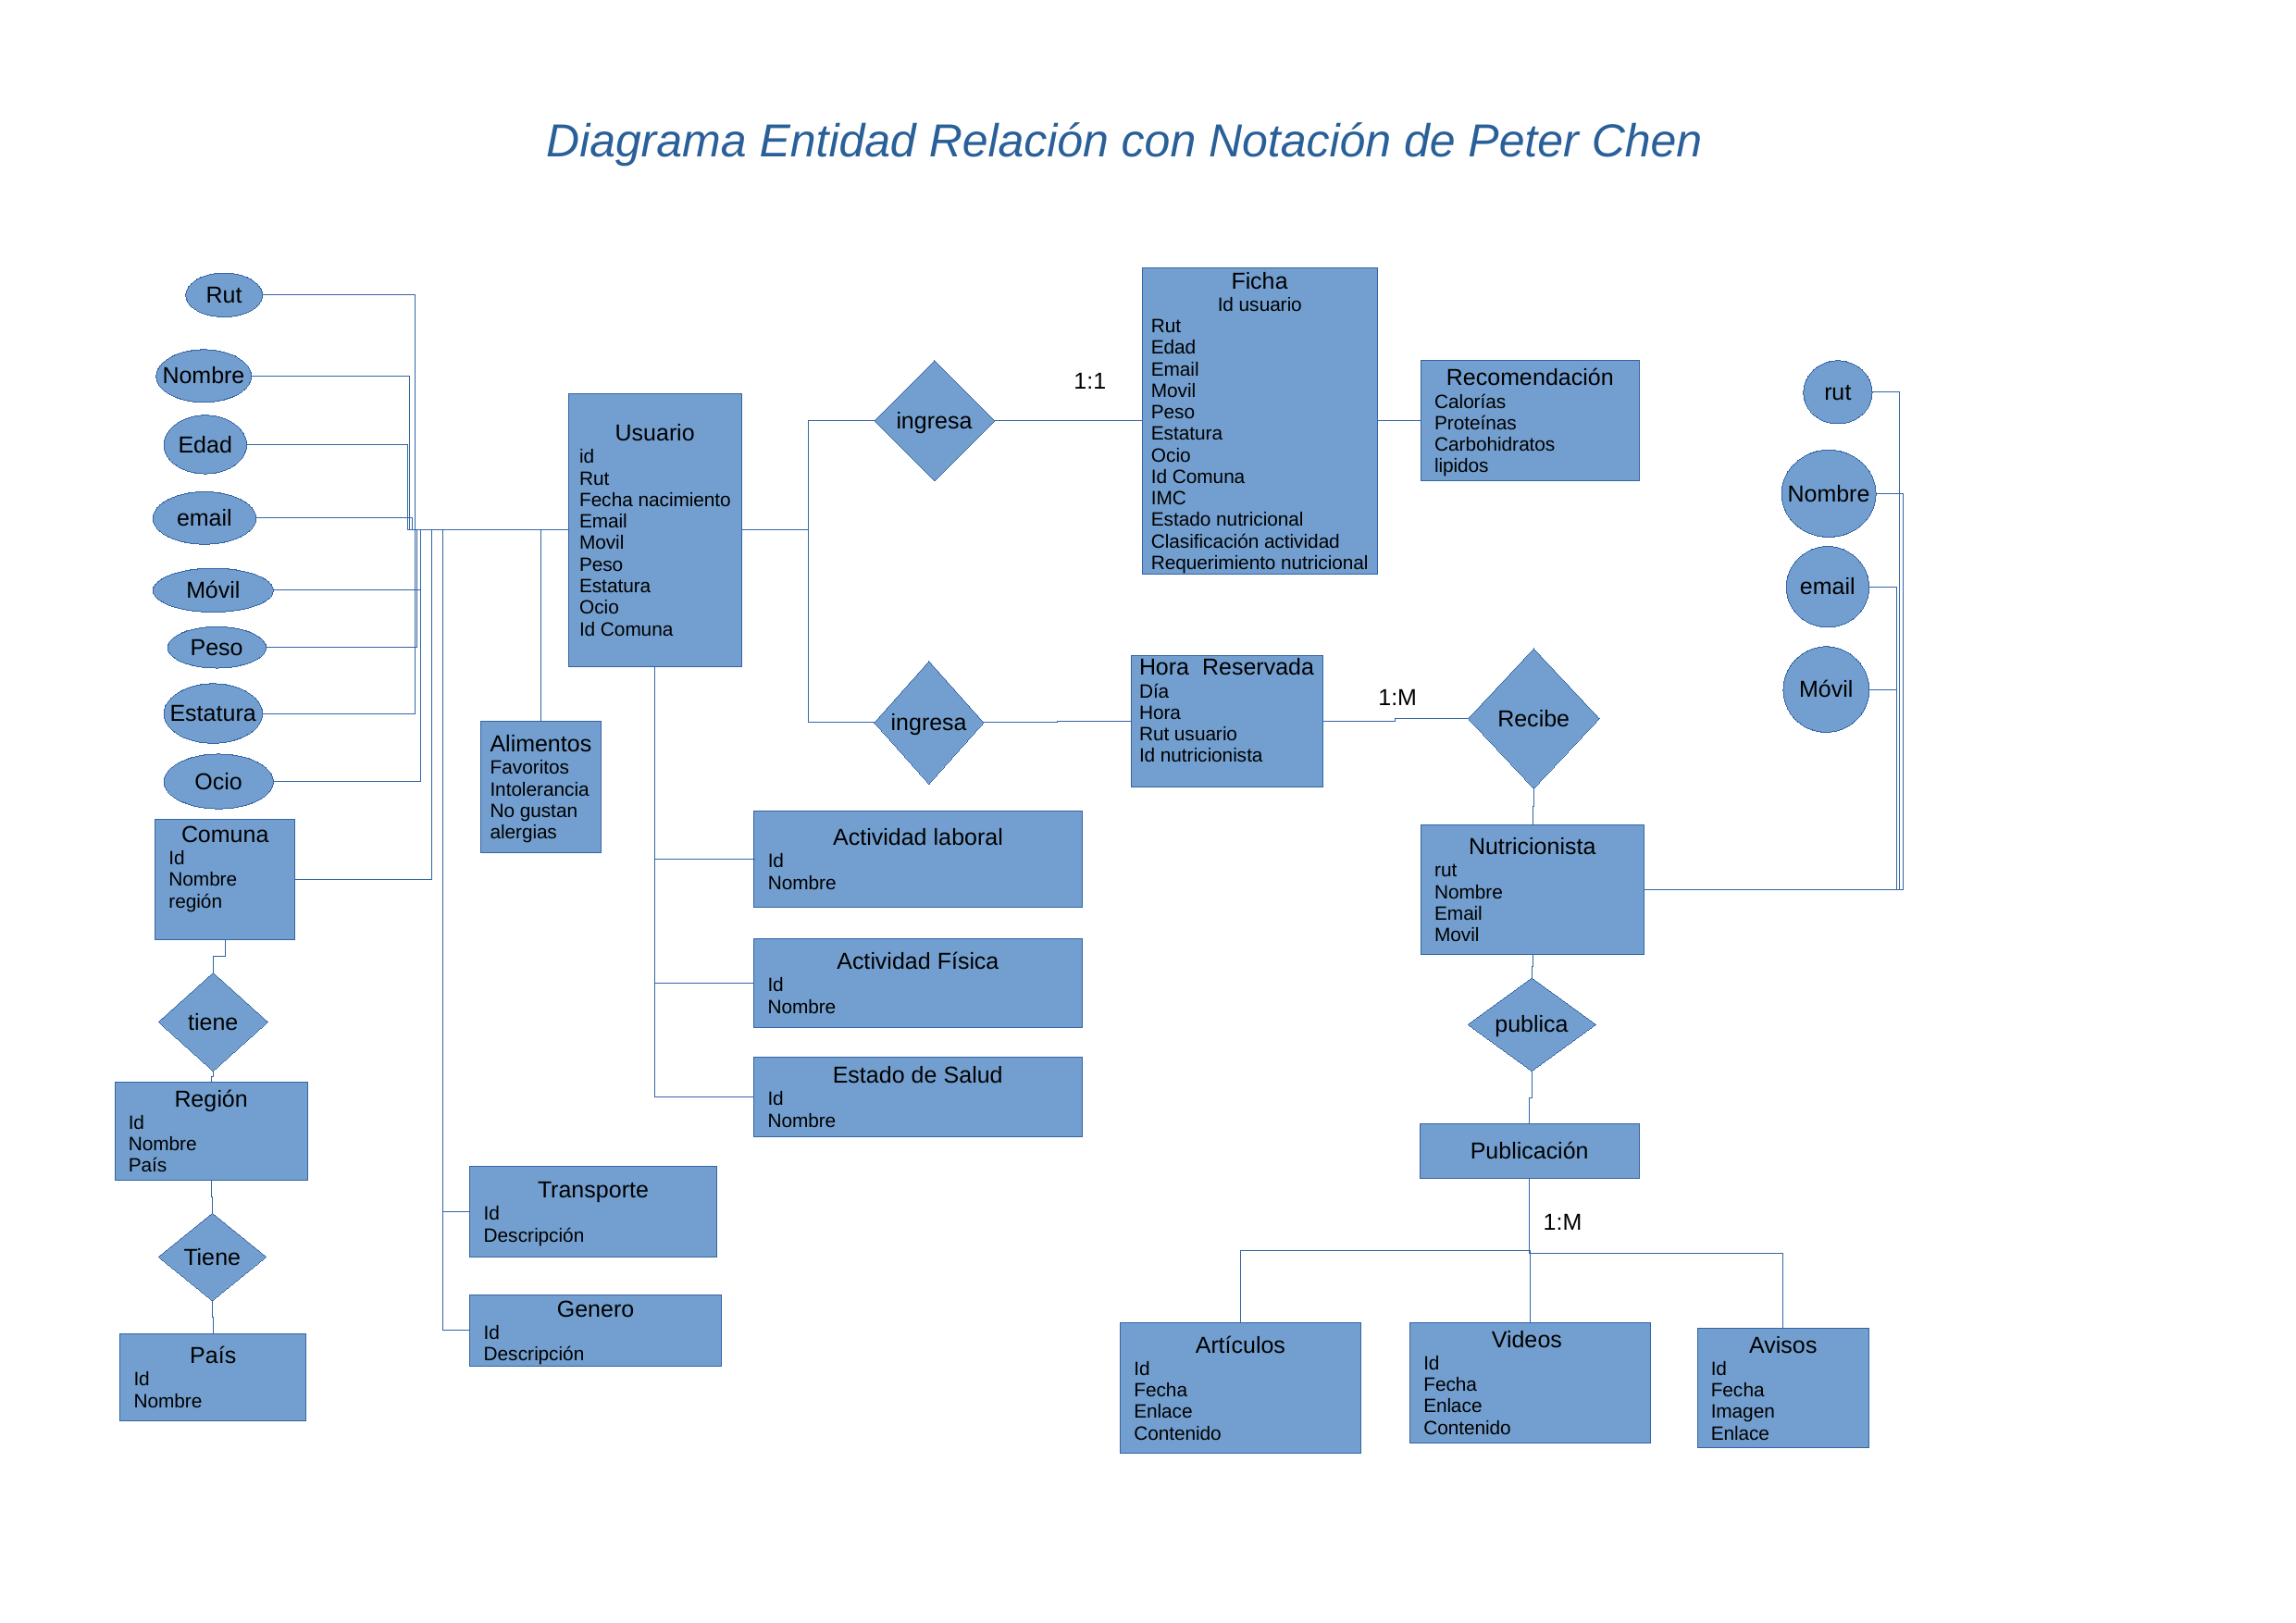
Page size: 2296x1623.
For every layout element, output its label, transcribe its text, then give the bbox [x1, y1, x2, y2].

text_box Actividad laboral Id Nombre [753, 811, 1083, 908]
text_box Estado de Salud Id Nombre [753, 1057, 1083, 1137]
text_box Artículos Id Fecha Enlace Contenido [1120, 1322, 1361, 1454]
text_box email [153, 491, 256, 545]
text_box Comuna Id Nombre región [155, 819, 295, 940]
text_box Usuario id Rut Fecha nacimiento Email Movil Peso Estatura Ocio Id Comuna [568, 393, 742, 667]
text_box Publicación [1420, 1123, 1640, 1179]
text_box País Id Nombre [119, 1333, 306, 1421]
text_box Móvil [1782, 646, 1869, 733]
text_box Ocio [164, 753, 274, 810]
text_box 1:M [1530, 1202, 1627, 1251]
text_box Videos Id Fecha Enlace Contenido [1409, 1322, 1651, 1443]
title Diagrama Entidad Relación con Notación de Peter Chen [55, 73, 2194, 209]
text_box Alimentos Favoritos Intolerancia No gustan alergias [480, 721, 602, 853]
text_box Región Id Nombre País [115, 1082, 308, 1181]
text_box Estatura [164, 683, 263, 744]
text_box Edad [164, 415, 247, 475]
text_box 1:M [1364, 677, 1469, 730]
text_box Nombre [1781, 450, 1877, 538]
text_box Ficha Id usuario Rut Edad Email Movil Peso Estatura Ocio Id Comuna IMC Estado nutricional Clasificación actividad Requerimiento nutricional [1142, 267, 1378, 575]
text_box rut [1803, 360, 1873, 424]
text_box Recibe [1469, 648, 1600, 788]
text_box Avisos Id Fecha Imagen Enlace [1697, 1328, 1869, 1448]
text_box Nombre [155, 349, 252, 403]
text_box ingresa [874, 661, 984, 785]
text_box tiene [158, 973, 268, 1072]
text_box Transporte Id Descripción [469, 1166, 717, 1258]
text_box Nutricionista rut Nombre Email Movil [1421, 824, 1644, 955]
text_box email [1786, 546, 1869, 627]
text_box Tiene [158, 1213, 267, 1301]
text_box Rut [185, 273, 263, 317]
text_box Hora Reservada Día Hora Rut usuario Id nutricionista [1131, 655, 1323, 787]
text_box publica [1468, 977, 1596, 1072]
text_box Recomendación Calorías Proteínas Carbohidratos lipidos [1421, 360, 1640, 481]
text_box Peso [168, 626, 267, 669]
text_box Móvil [153, 568, 274, 613]
text_box Genero Id Descripción [469, 1295, 722, 1367]
text_box Actividad Física Id Nombre [753, 938, 1083, 1028]
text_box 1:1 [1060, 361, 1142, 405]
text_box ingresa [875, 360, 995, 481]
